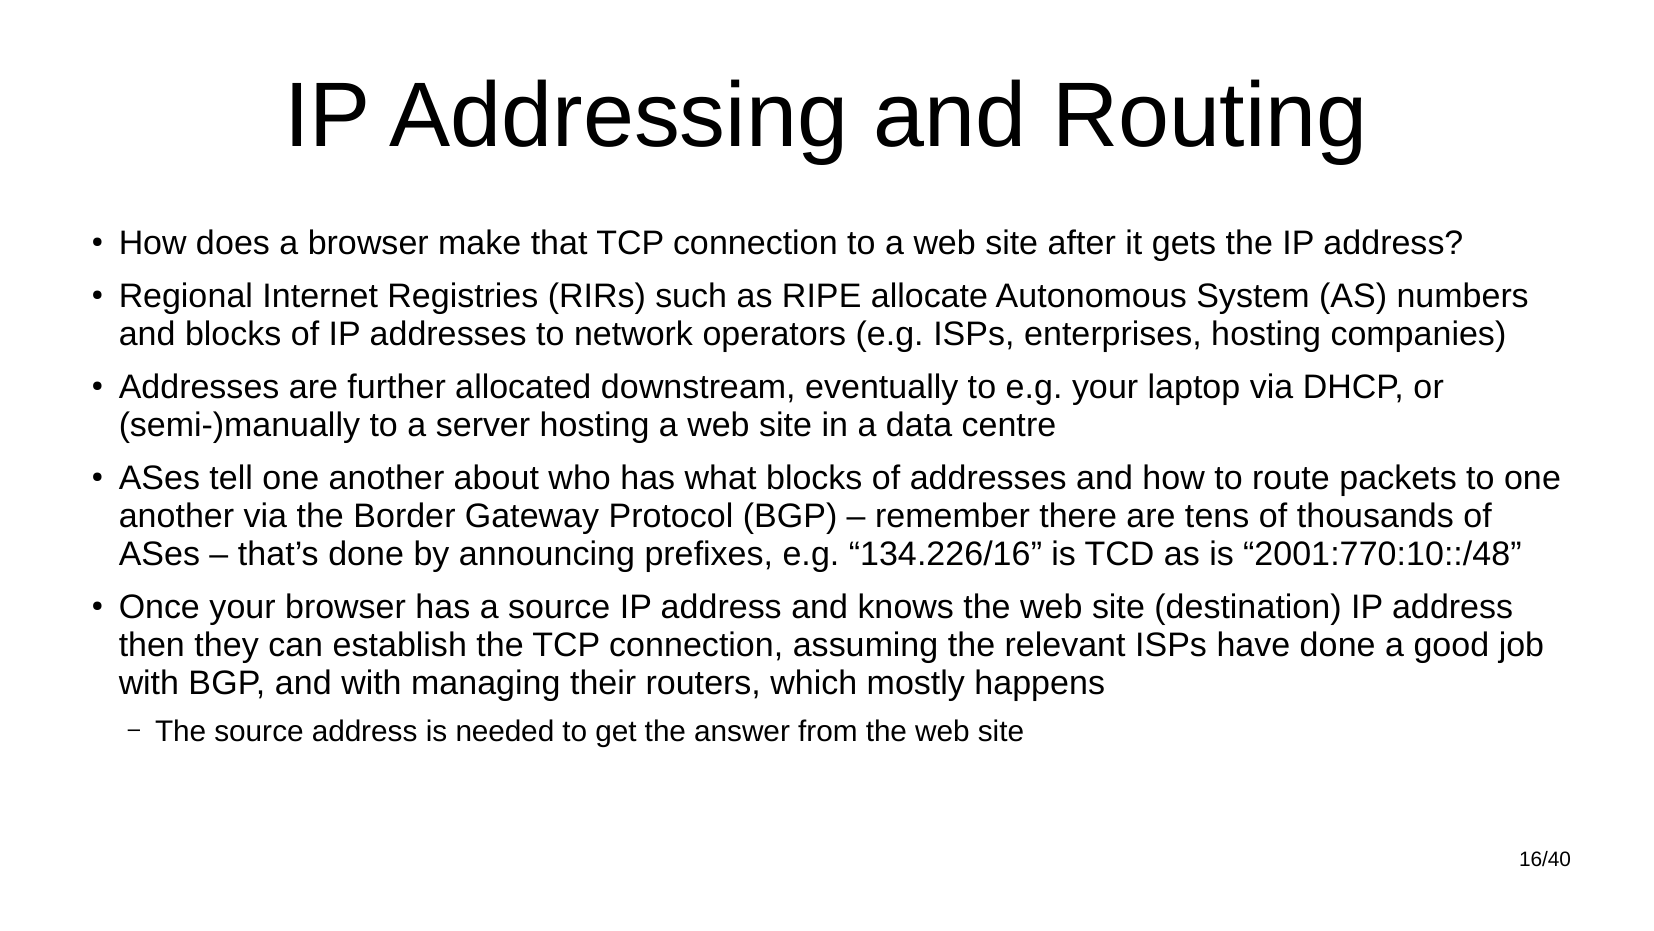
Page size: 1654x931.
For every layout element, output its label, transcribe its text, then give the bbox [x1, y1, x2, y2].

title IP Addressing and Routing [82, 37, 1571, 193]
list How does a browser make that TCP connection to a web site after it gets the IP address? Regional Internet Registries (RIRs) such as RIPE allocate Autonomous System (AS) numbers and blocks of IP addresses to network operators (e.g. ISPs, enterprises, hosting companies) Addresses are further allocated downstream, eventually to e.g. your laptop via DHCP, or (semi-)manually to a server hosting a web site in a data centre ASes tell one another about who has what blocks of addresses and how to route packets to one another via the Border Gateway Protocol (BGP) – remember there are tens of thousands of ASes – that’s done by announcing prefixes, e.g. “134.226/16” is TCD as is “2001:770:10::/48” Once your browser has a source IP address and knows the web site (destination) IP address then they can establish the TCP connection, assuming the relevant ISPs have done a good job with BGP, and with managing their routers, which mostly happens The source address is needed to get the answer from the web site [82, 223, 1576, 763]
